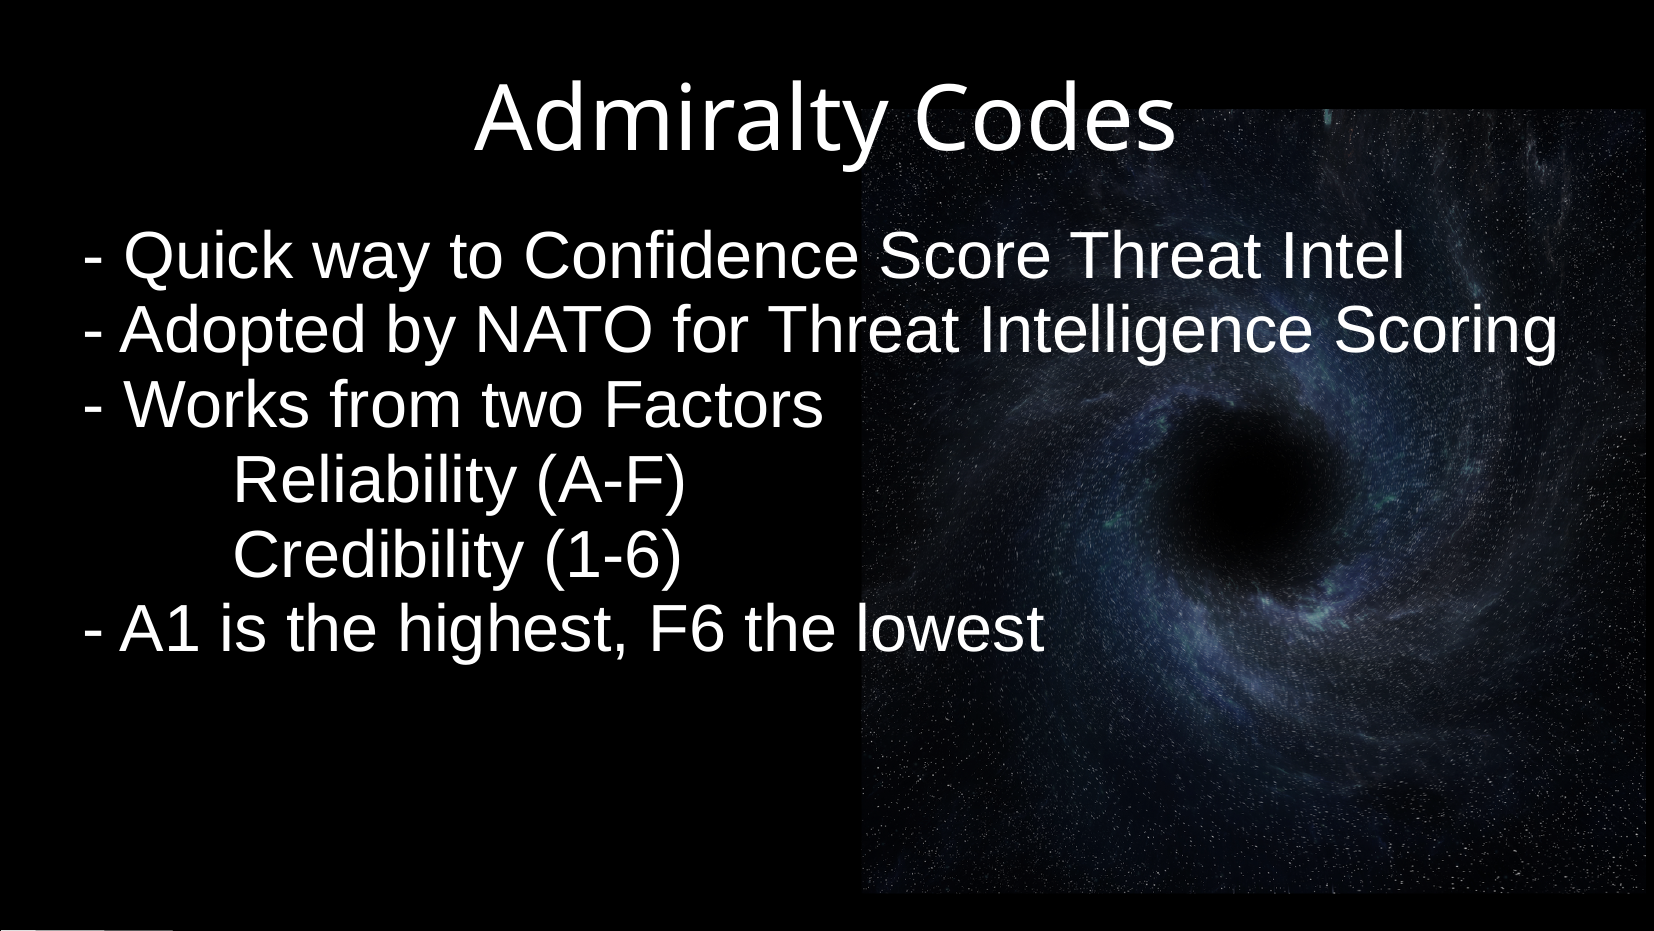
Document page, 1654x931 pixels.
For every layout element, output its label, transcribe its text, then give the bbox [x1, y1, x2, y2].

text_box [0, 0, 1654, 931]
title Admiralty Codes [82, 37, 1571, 193]
subtitle - Quick way to Confidence Score Threat Intel - Adopted by NATO for Threat Intelligence Scoring - Works from two Factors Reliability (A-F) Credibility (1-6) - A1 is the highest, F6 the lowest [82, 217, 1571, 758]
picture [818, 75, 1654, 931]
